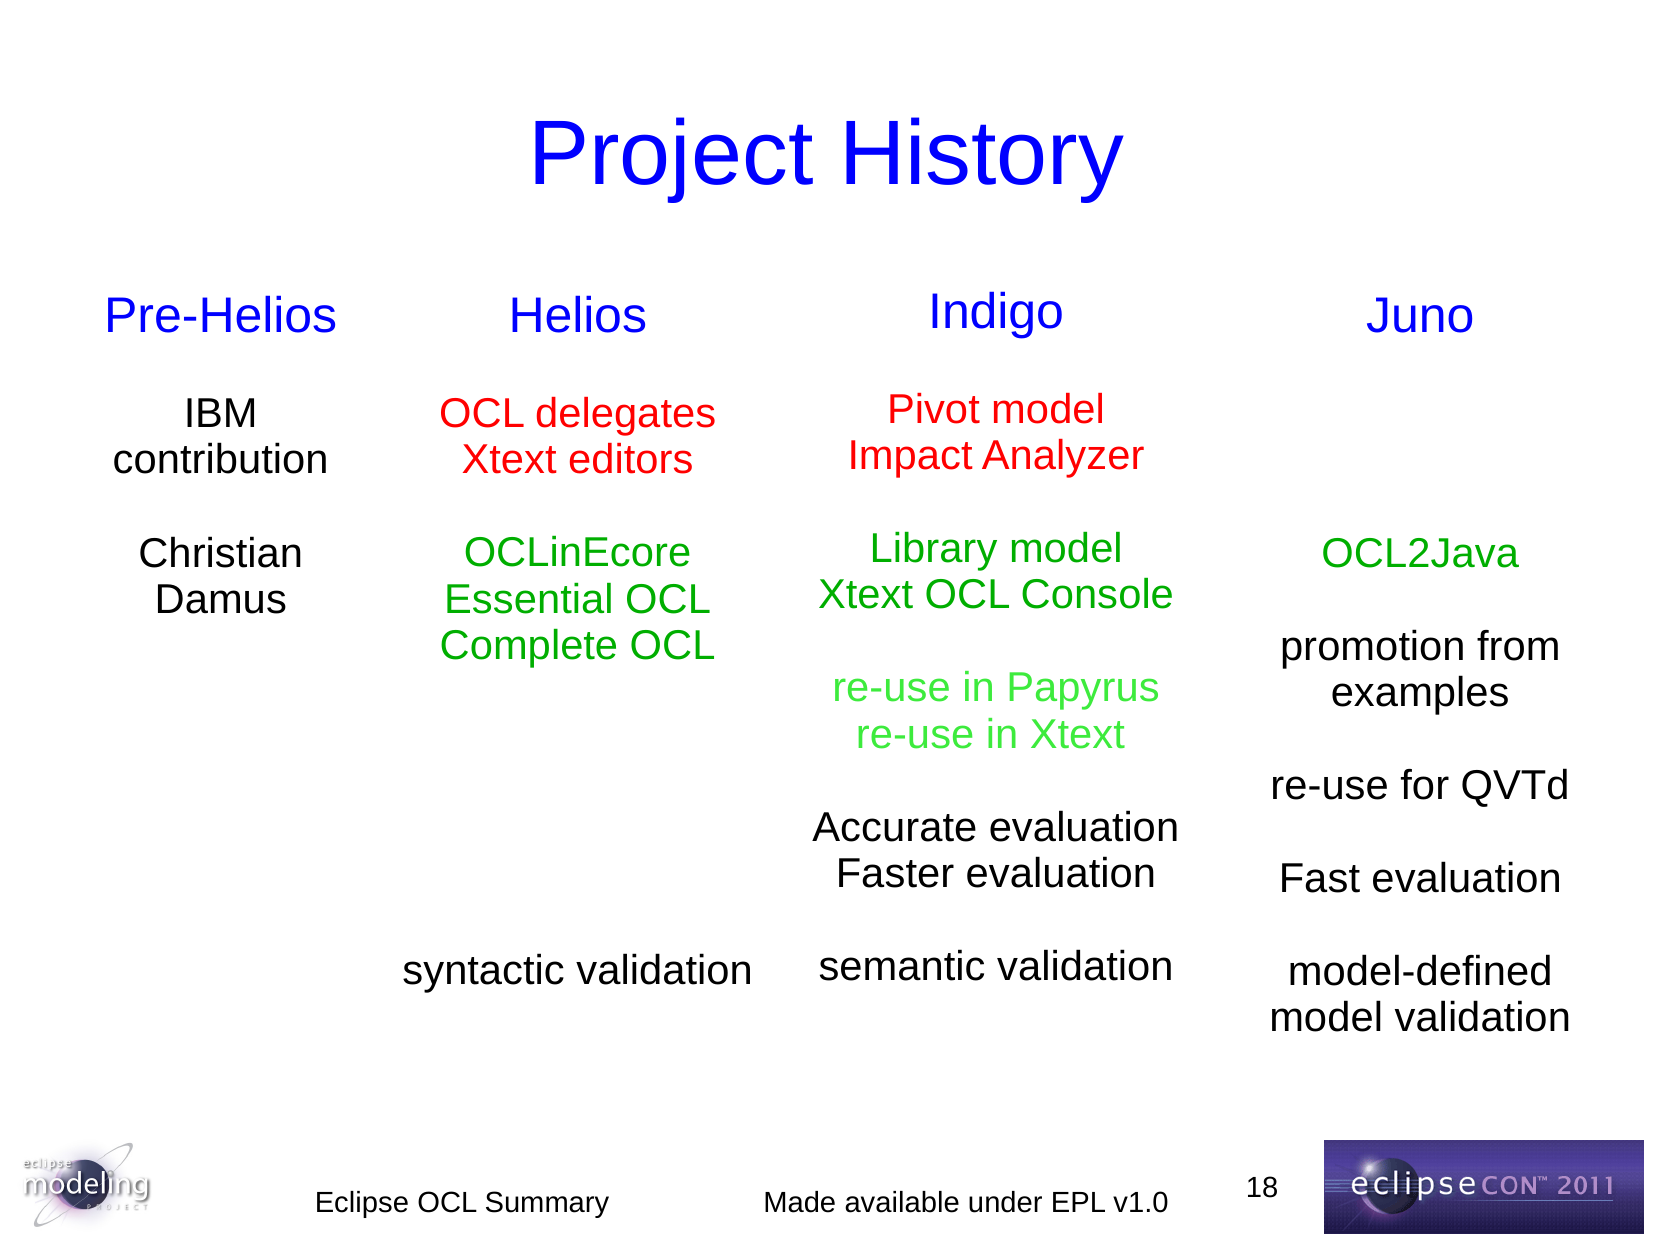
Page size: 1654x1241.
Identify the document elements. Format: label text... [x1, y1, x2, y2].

picture [1324, 1140, 1644, 1234]
text_box Helios OCL delegates Xtext editors OCLinEcore Essential OCL Complete OCL syntactic validation [376, 280, 780, 1006]
text_box Pre-Helios IBM contribution Christian Damus [76, 280, 365, 632]
title Project History [82, 56, 1571, 250]
picture [9, 1136, 156, 1235]
text_box Indigo Pivot model Impact Analyzer Library model Xtext OCL Console re-use in Papyrus re-use in Xtext Accurate evaluation Faster evaluation semantic validation [790, 275, 1202, 1002]
text_box Juno OCL2Java promotion from examples re-use for QVTd Fast evaluation model-defined model validation [1216, 280, 1624, 1053]
